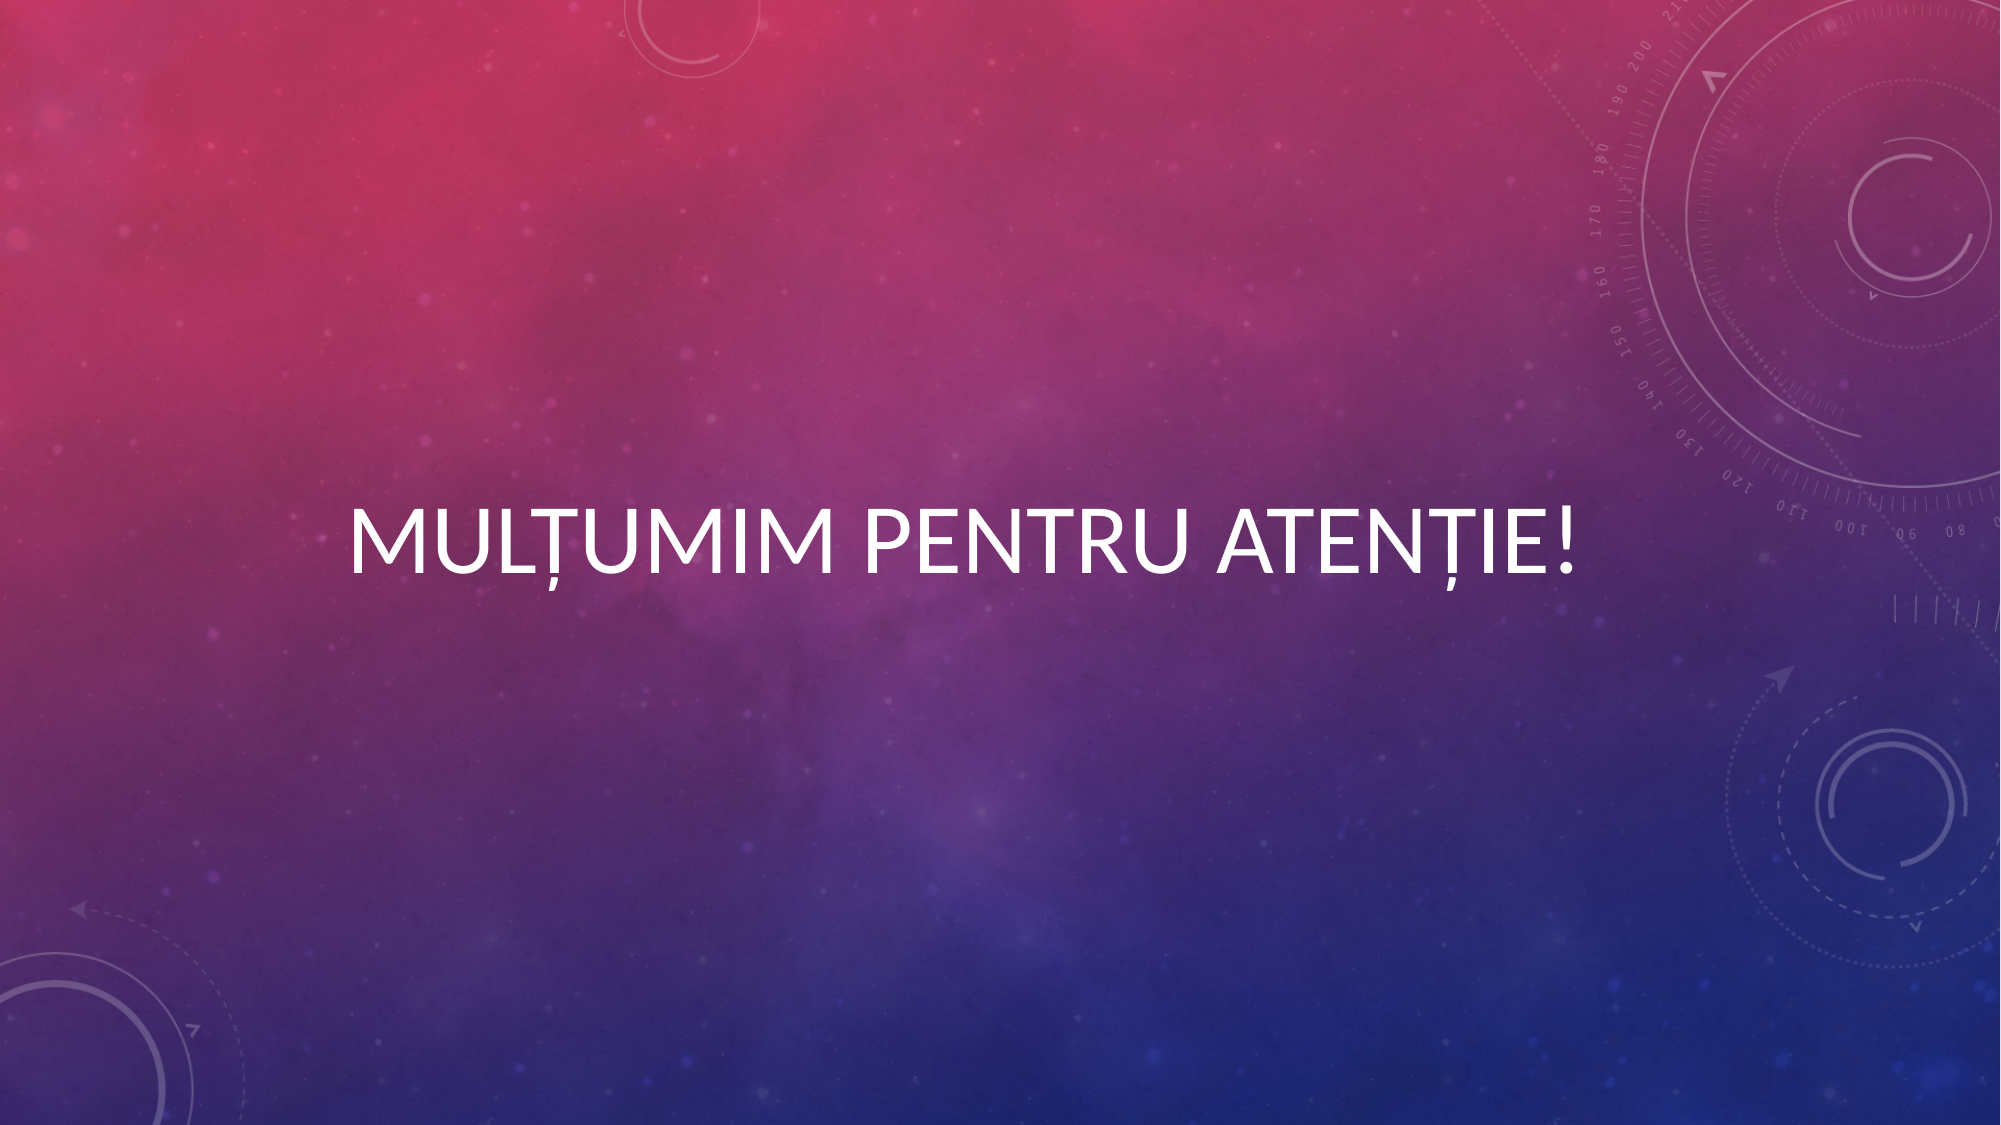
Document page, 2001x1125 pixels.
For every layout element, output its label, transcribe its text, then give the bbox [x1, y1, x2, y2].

text_box MULȚUMIM PENTRU ATENȚIE! [331, 465, 1609, 602]
